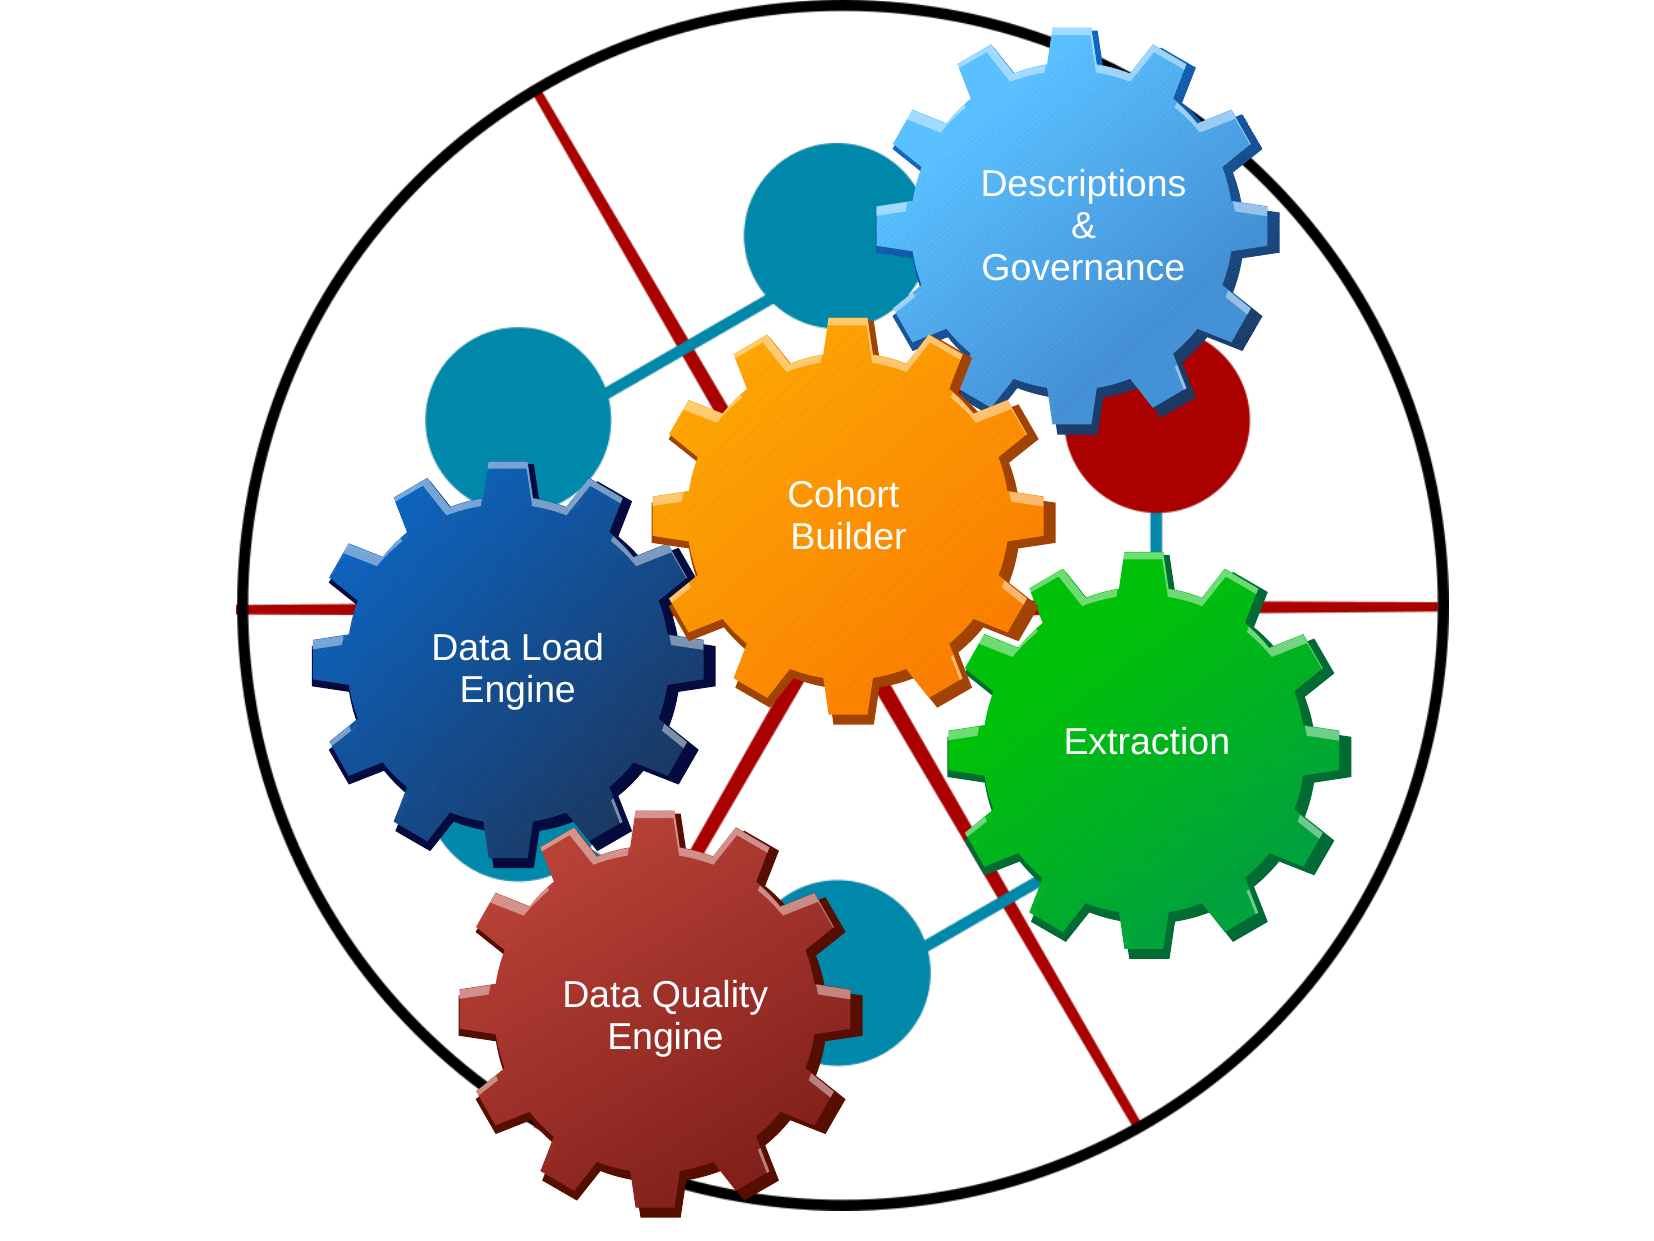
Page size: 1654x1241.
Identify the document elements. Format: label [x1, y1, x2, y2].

picture [236, 0, 1449, 1241]
